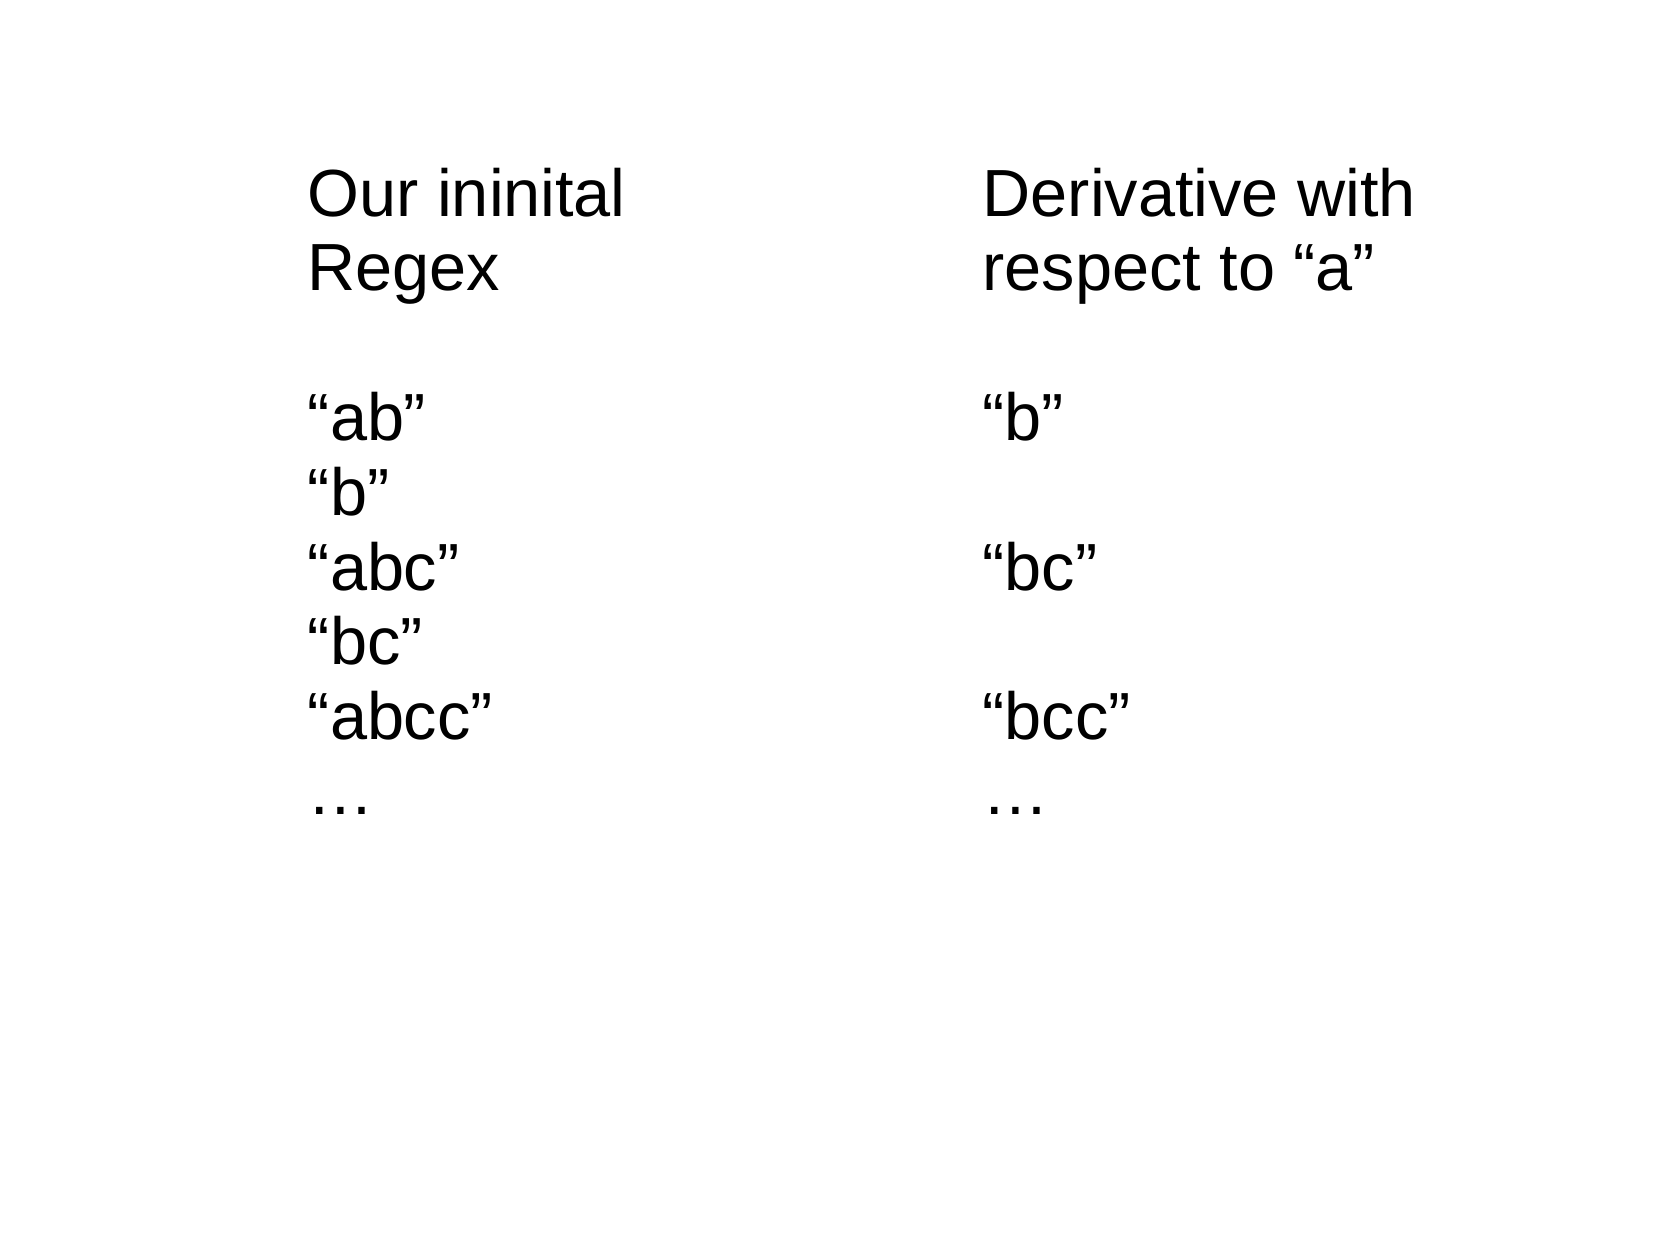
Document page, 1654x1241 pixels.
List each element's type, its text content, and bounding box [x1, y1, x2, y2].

subtitle Our ininital Derivative with Regex respect to “a” “ab” “b” “b” “abc” “bc” “bc” “abcc” “bcc” … … [82, 49, 1571, 1010]
